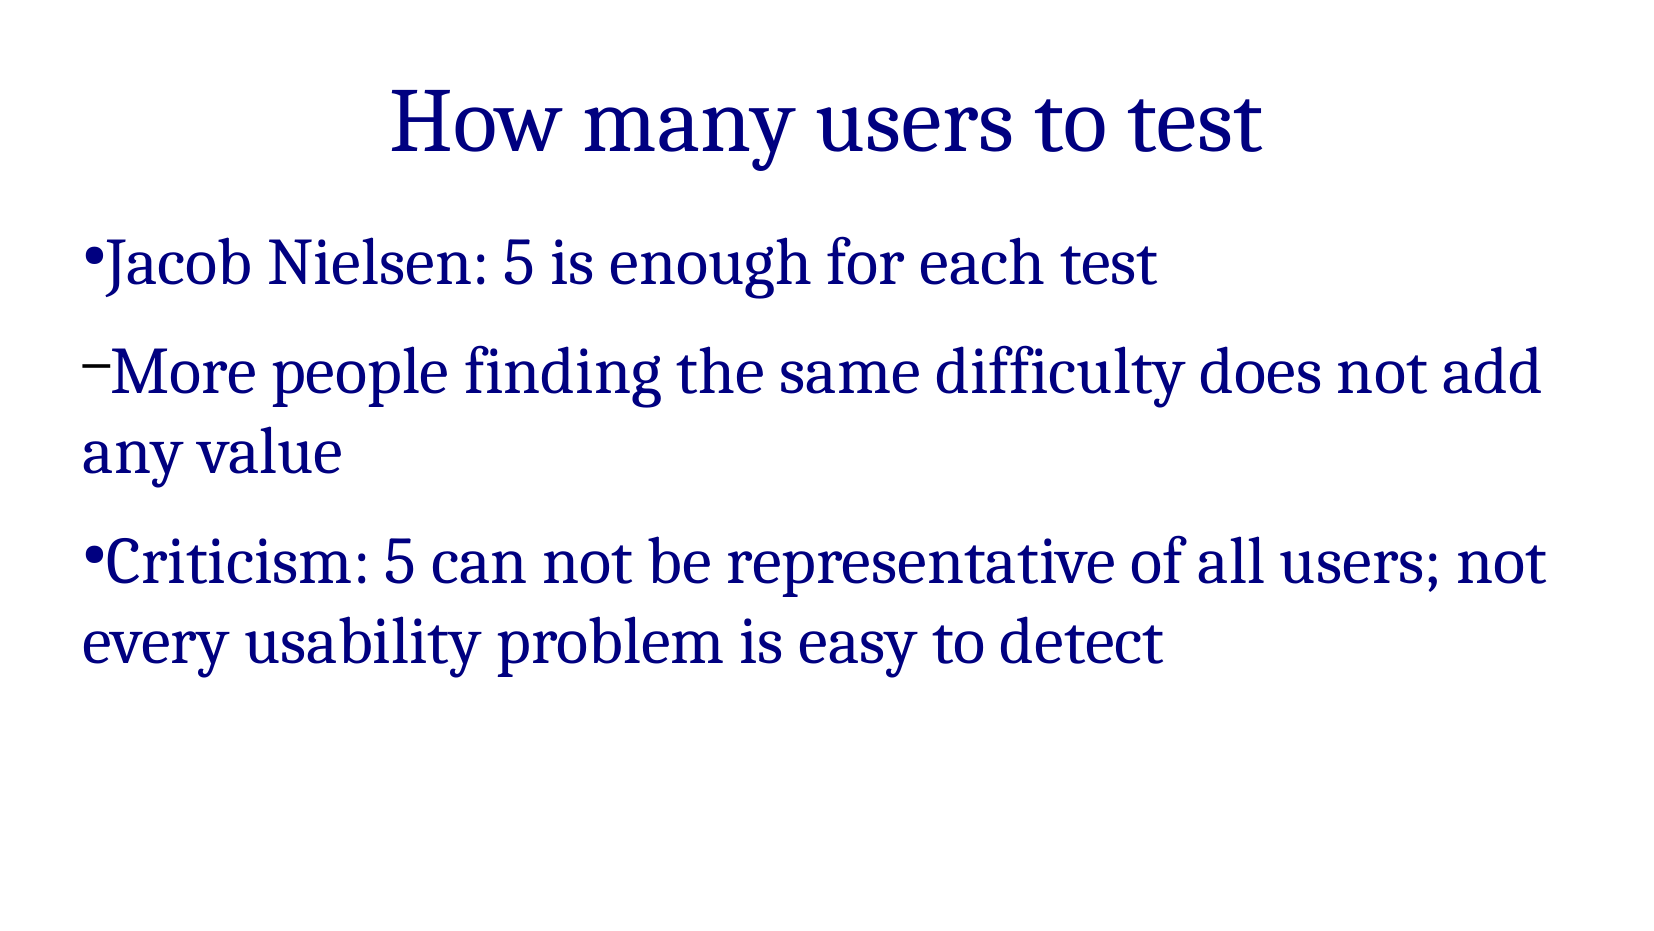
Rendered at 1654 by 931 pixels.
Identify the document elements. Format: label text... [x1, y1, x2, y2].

list Jacob Nielsen: 5 is enough for each test More people finding the same difficulty does not add any value Criticism: 5 can not be representative of all users; not every usability problem is easy to detect [82, 217, 1571, 758]
title How many users to test [82, 37, 1571, 193]
